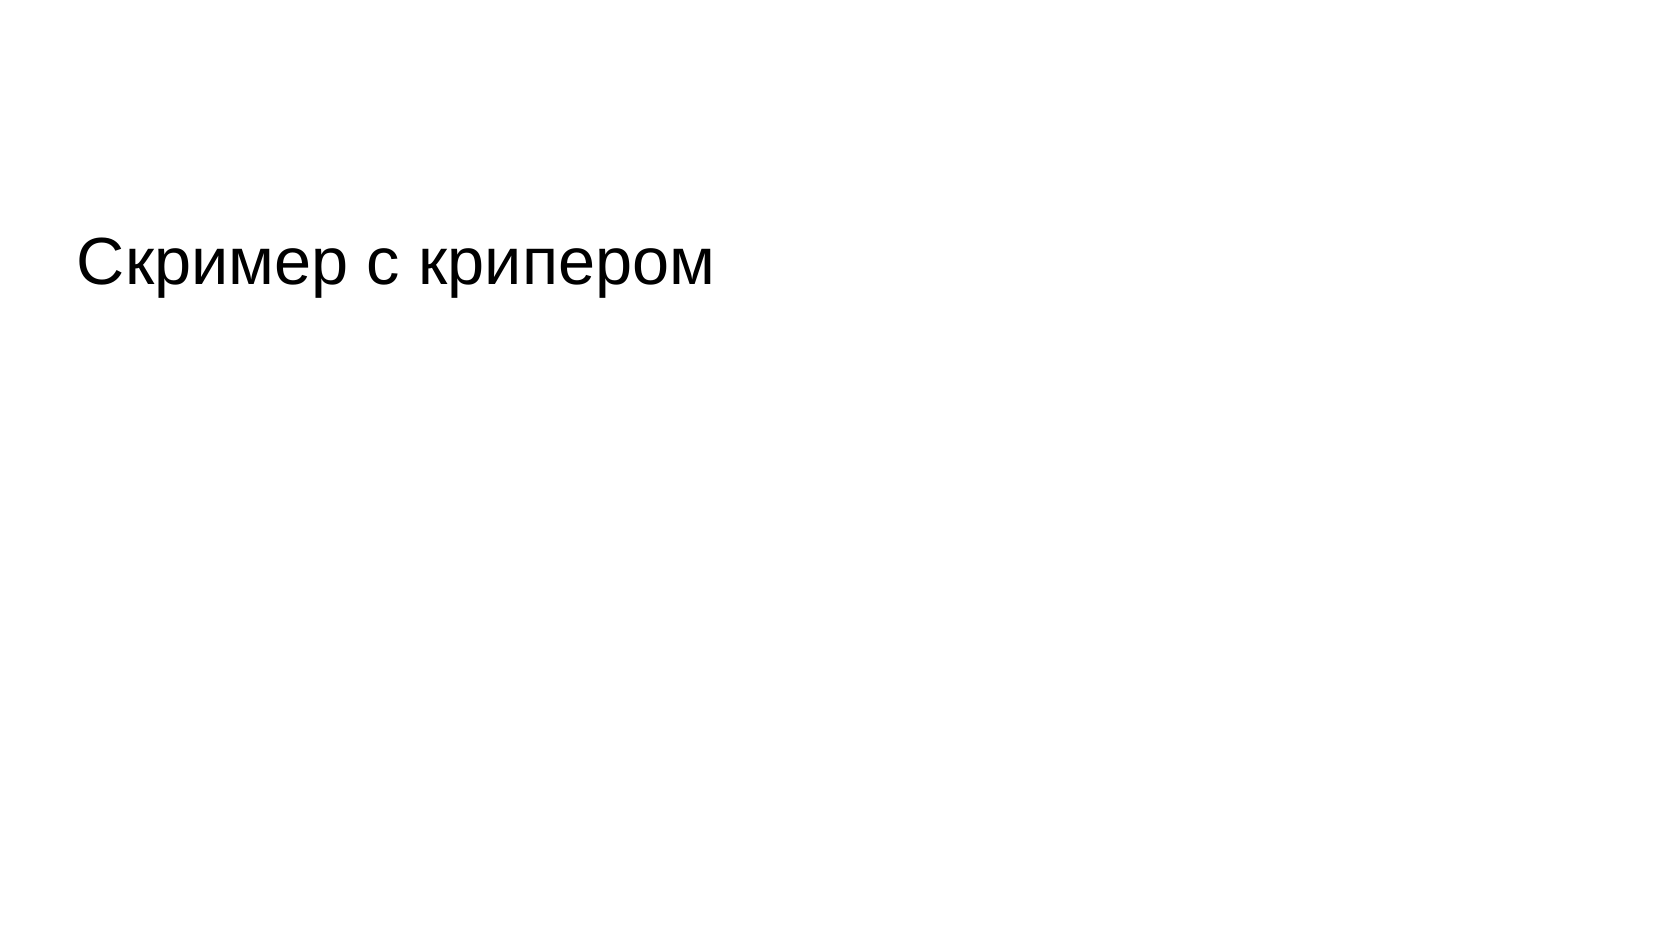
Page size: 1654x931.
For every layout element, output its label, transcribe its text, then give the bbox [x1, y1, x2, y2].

list Скример с крипером [76, 217, 1565, 758]
